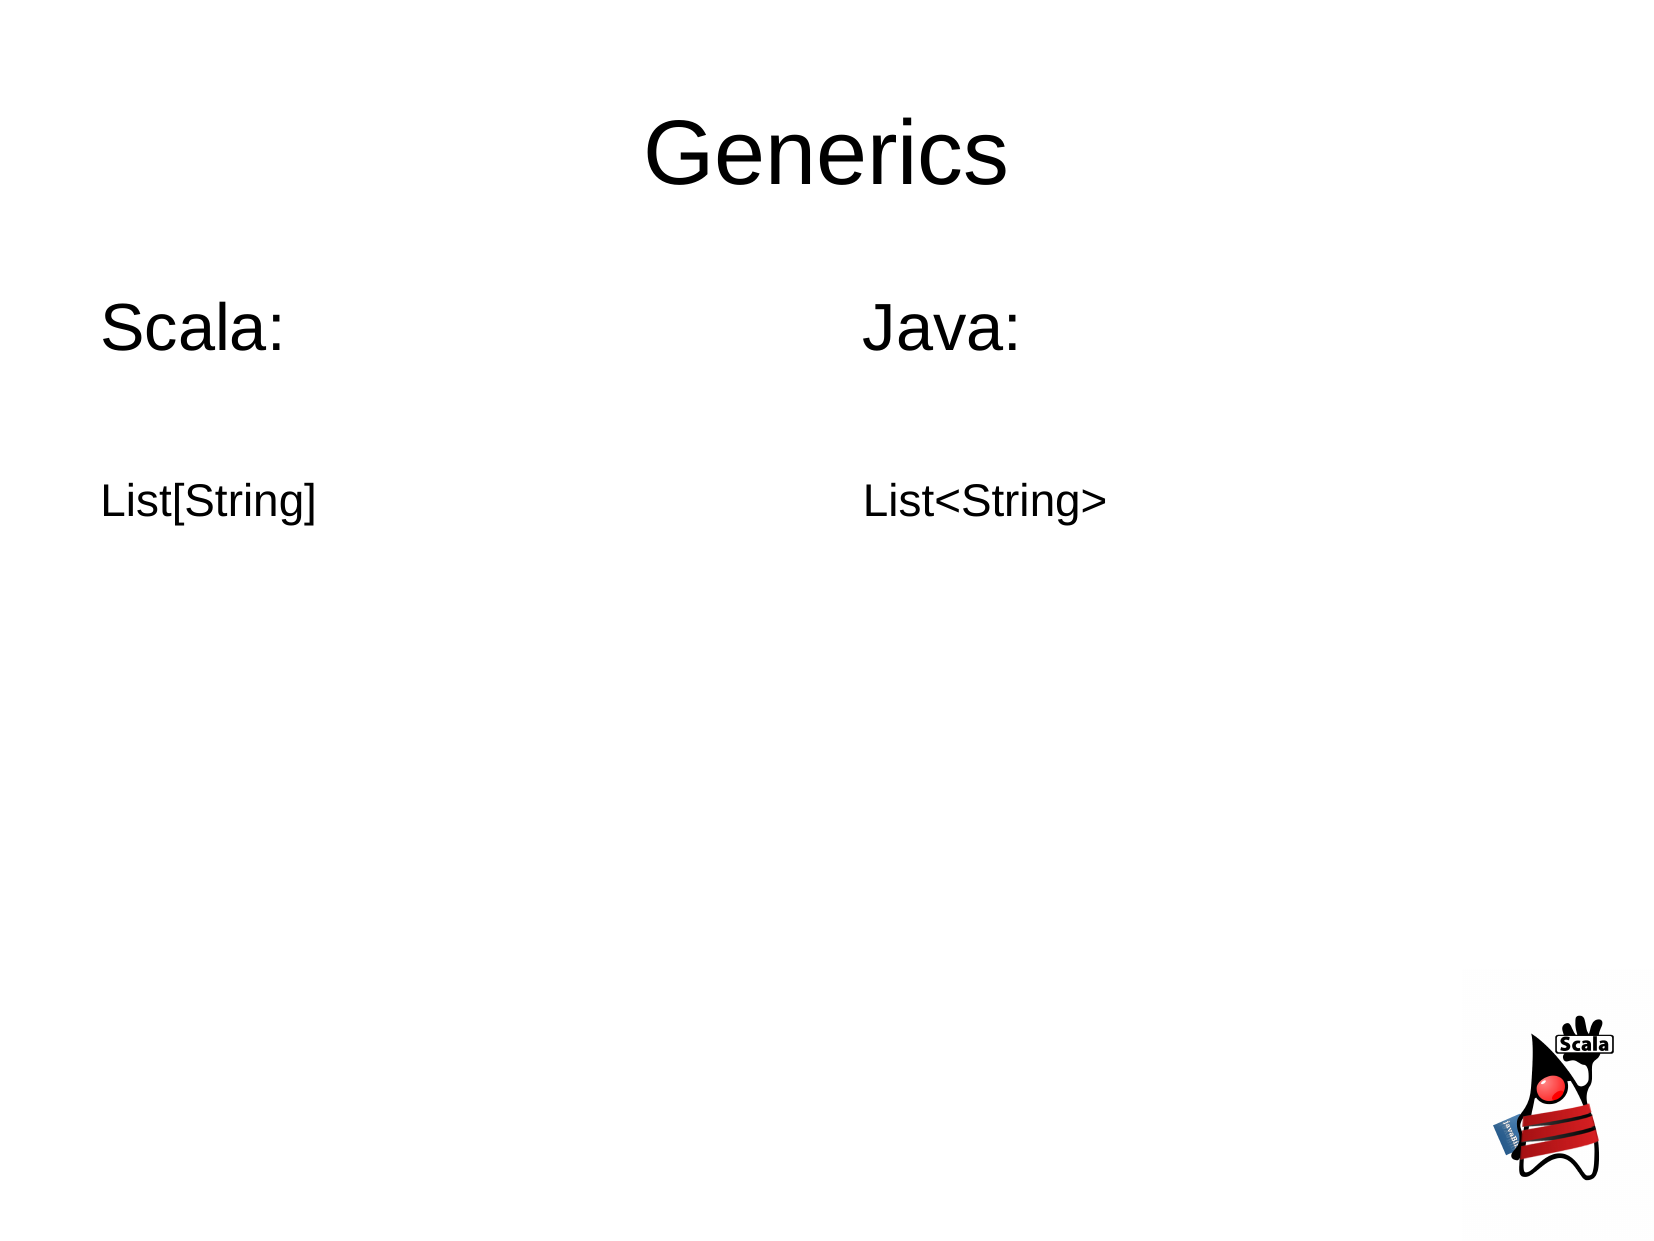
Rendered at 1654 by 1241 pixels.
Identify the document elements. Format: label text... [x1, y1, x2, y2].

picture [1462, 969, 1654, 1241]
list Java: List<String> [845, 290, 1572, 1109]
title Generics [82, 56, 1571, 250]
list Scala: List[String] [82, 290, 809, 1109]
